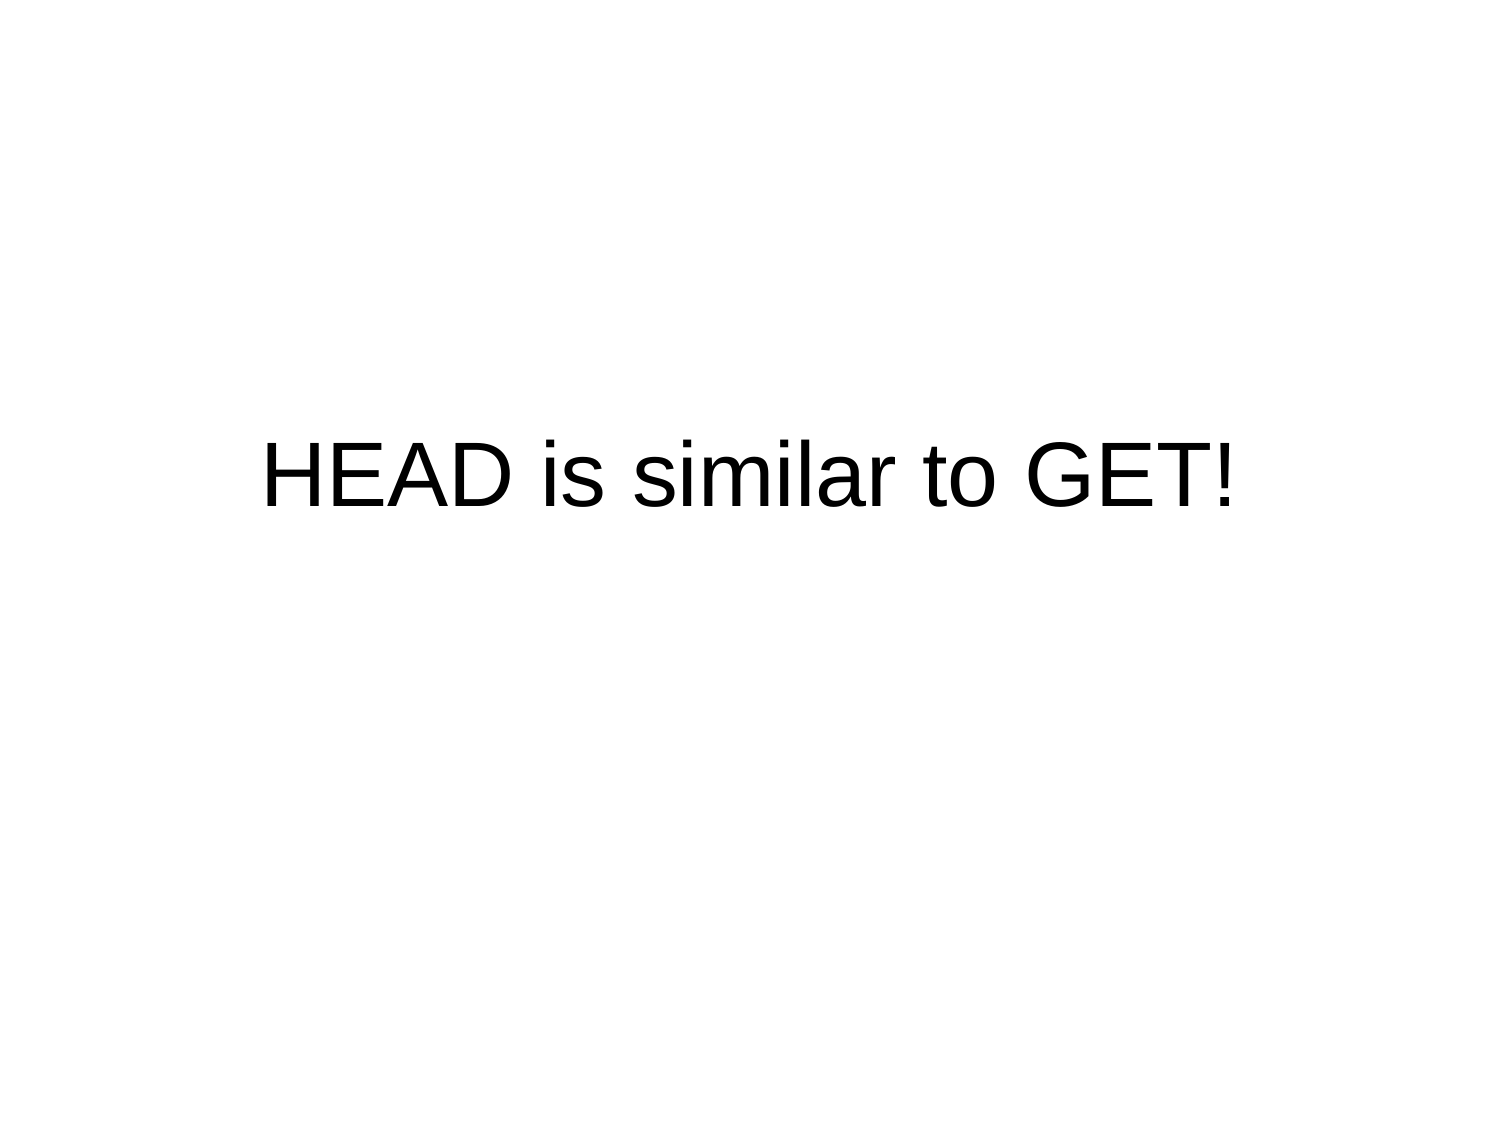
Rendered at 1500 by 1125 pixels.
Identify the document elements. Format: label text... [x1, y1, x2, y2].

title HEAD is similar to GET! [112, 349, 1388, 591]
